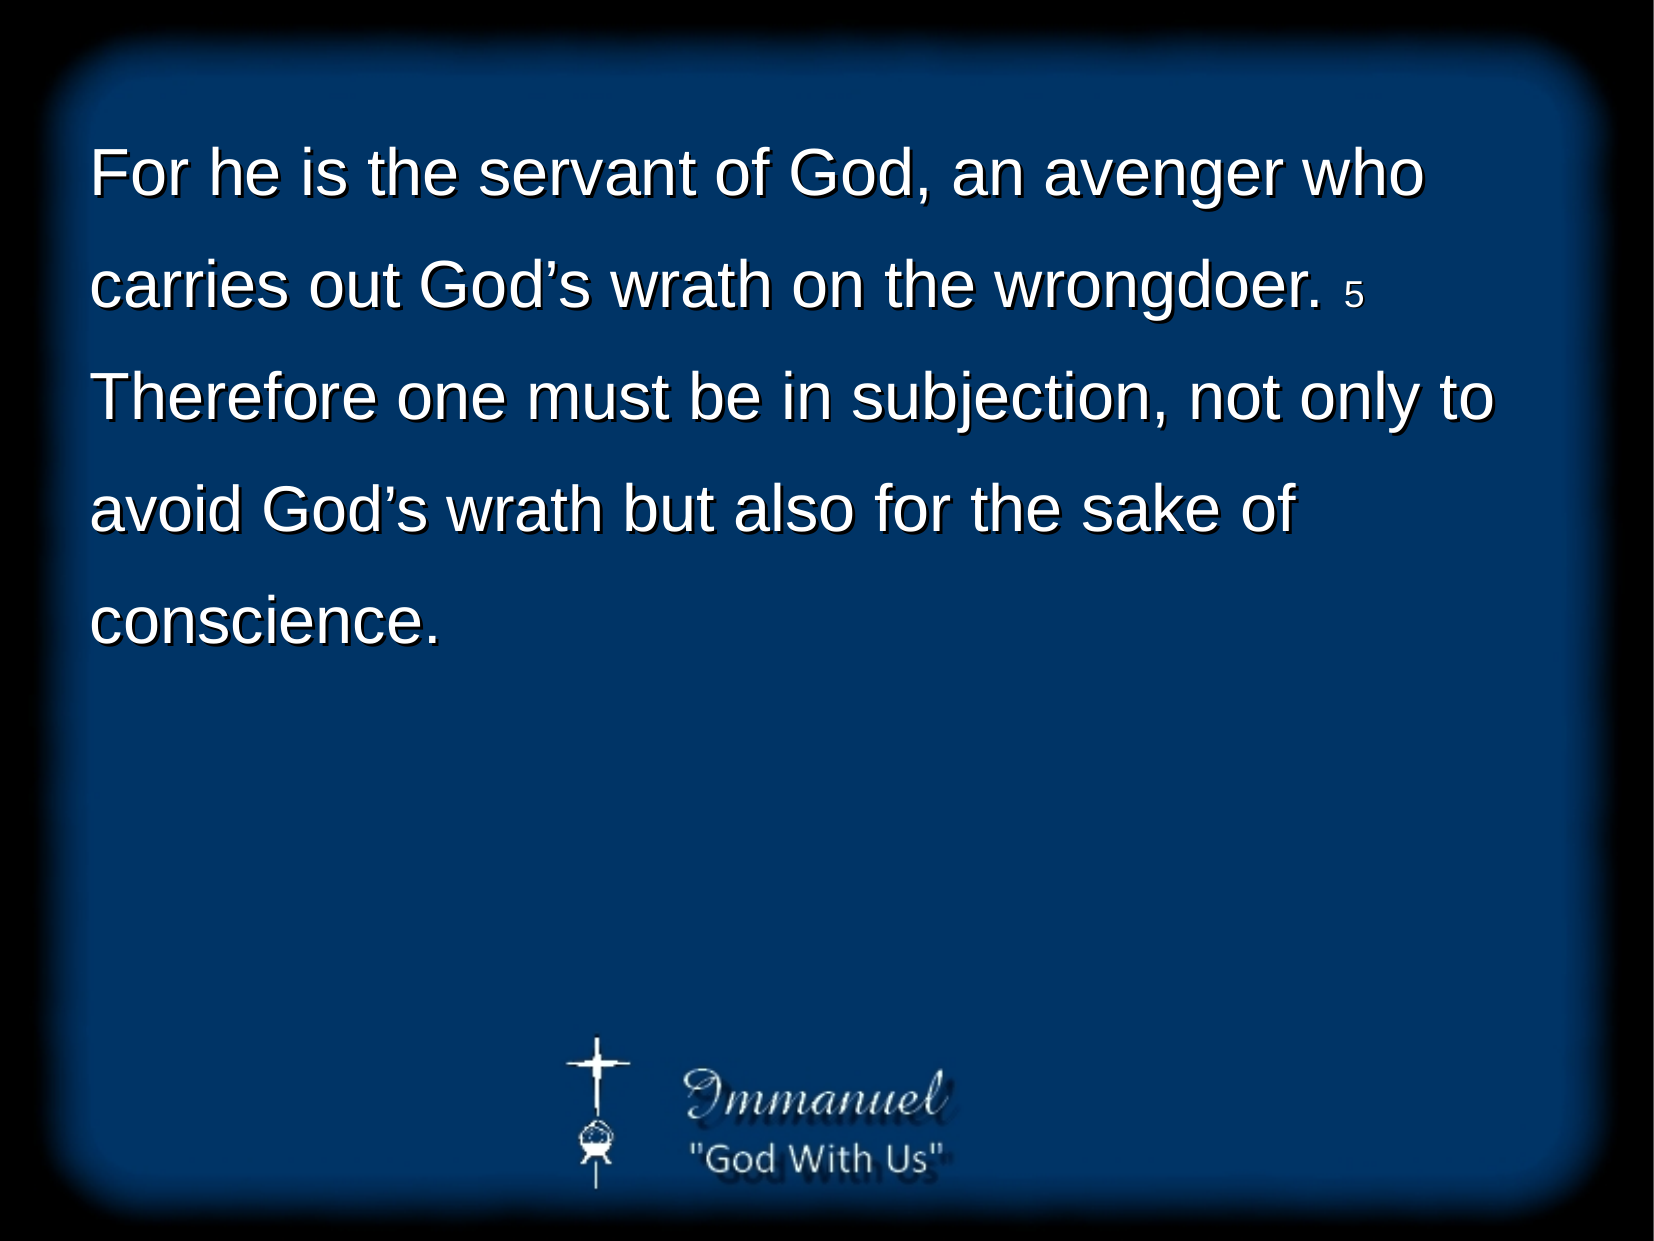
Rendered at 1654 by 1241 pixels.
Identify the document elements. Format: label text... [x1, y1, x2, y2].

picture [0, 0, 1654, 1241]
text_box For he is the servant of God, an avenger who carries out God’s wrath on the wrongdoer. 5 Therefore one must be in subjection, not only to avoid God’s wrath but also for the sake of conscience. [75, 90, 1576, 625]
